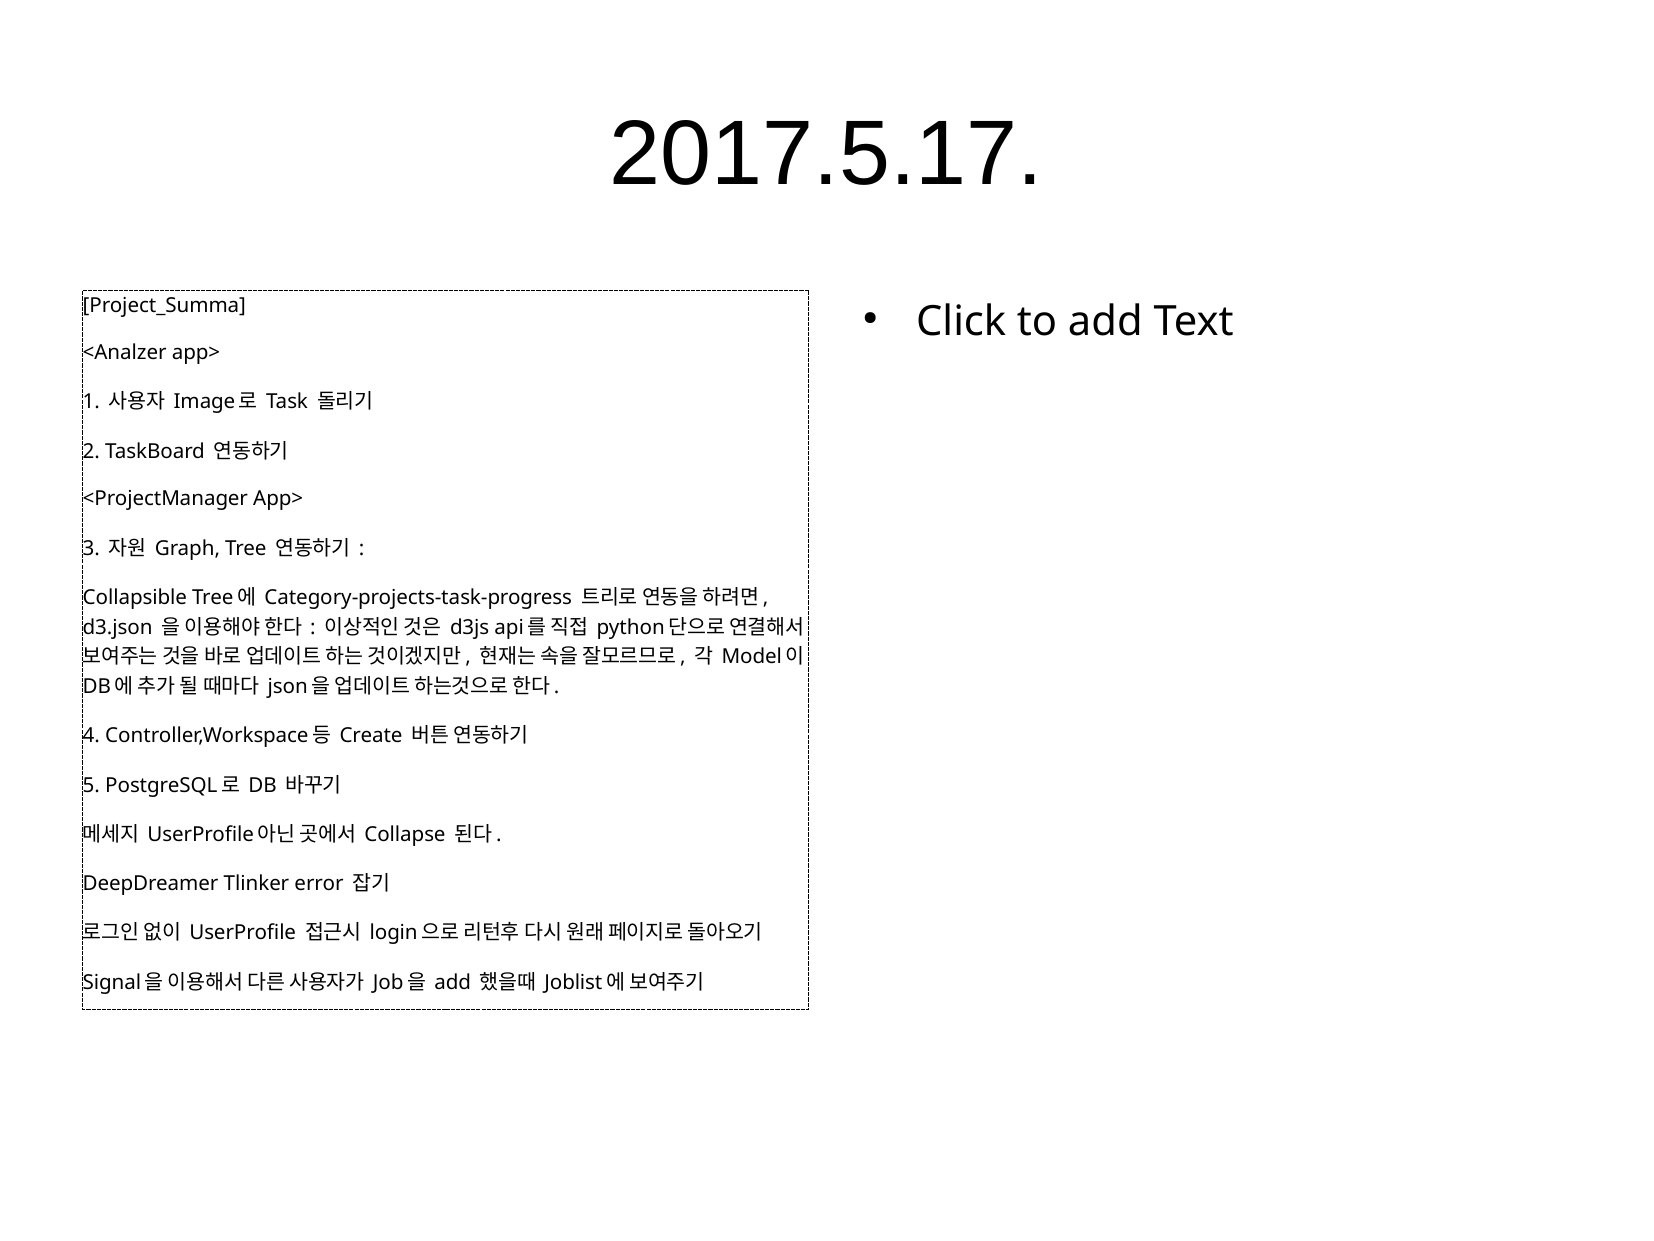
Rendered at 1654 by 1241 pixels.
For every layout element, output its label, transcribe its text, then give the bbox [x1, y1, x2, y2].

title 2017.5.17. [82, 49, 1571, 257]
list Click to add Text [845, 290, 1572, 1010]
list [Project_Summa] <Analzer app> 1. 사용자 Image로 Task 돌리기 2. TaskBoard 연동하기 <ProjectManager App> 3. 자원 Graph, Tree 연동하기 : Collapsible Tree에 Category-projects-task-progress 트리로 연동을 하려면, d3.json 을 이용해야 한다 : 이상적인 것은 d3js api를 직접 python단으로 연결해서 보여주는 것을 바로 업데이트 하는 것이겠지만, 현재는 속을 잘모르므로, 각 Model이 DB에 추가 될 때마다 json을 업데이트 하는것으로 한다. 4. Controller,Workspace등 Create 버튼 연동하기 5. PostgreSQL로 DB 바꾸기 메세지 UserProfile아닌 곳에서 Collapse 된다. DeepDreamer Tlinker error 잡기 로그인 없이 UserProfile 접근시 login으로 리턴후 다시 원래 페이지로 돌아오기 Signal을 이용해서 다른 사용자가 Job을 add 했을때 Joblist에 보여주기 [82, 290, 809, 1010]
